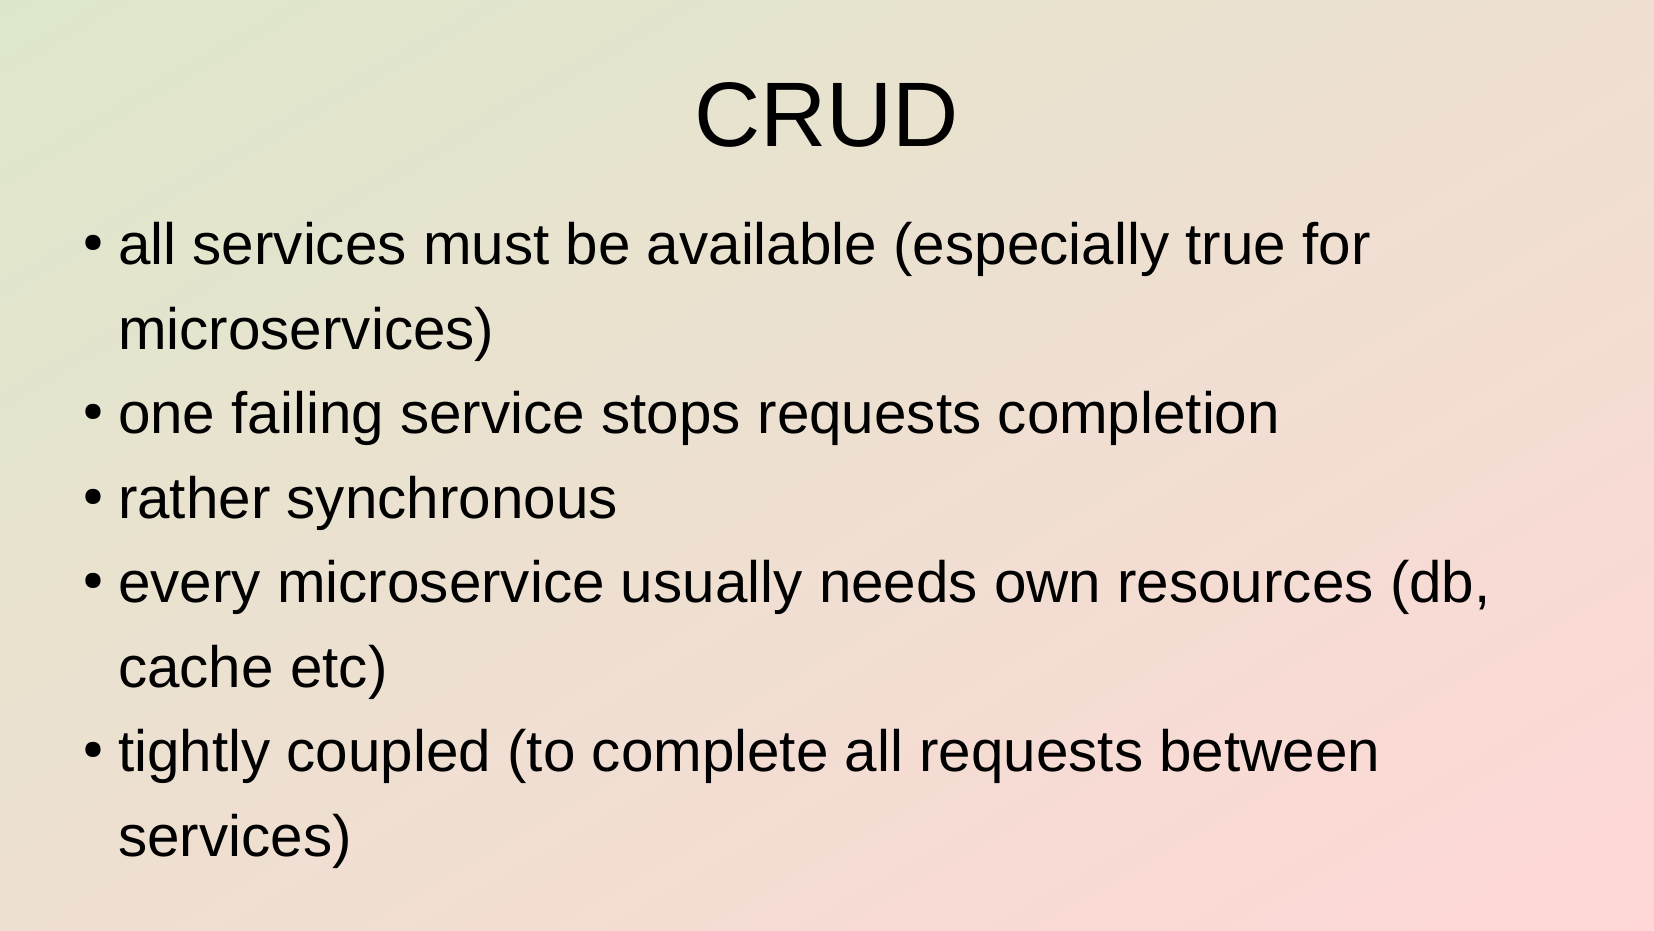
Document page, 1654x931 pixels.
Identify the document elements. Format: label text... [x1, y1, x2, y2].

title CRUD [82, 37, 1571, 192]
subtitle all services must be available (especially true for microservices) one failing service stops requests completion rather synchronous every microservice usually needs own resources (db, cache etc) tightly coupled (to complete all requests between services) [82, 192, 1571, 869]
